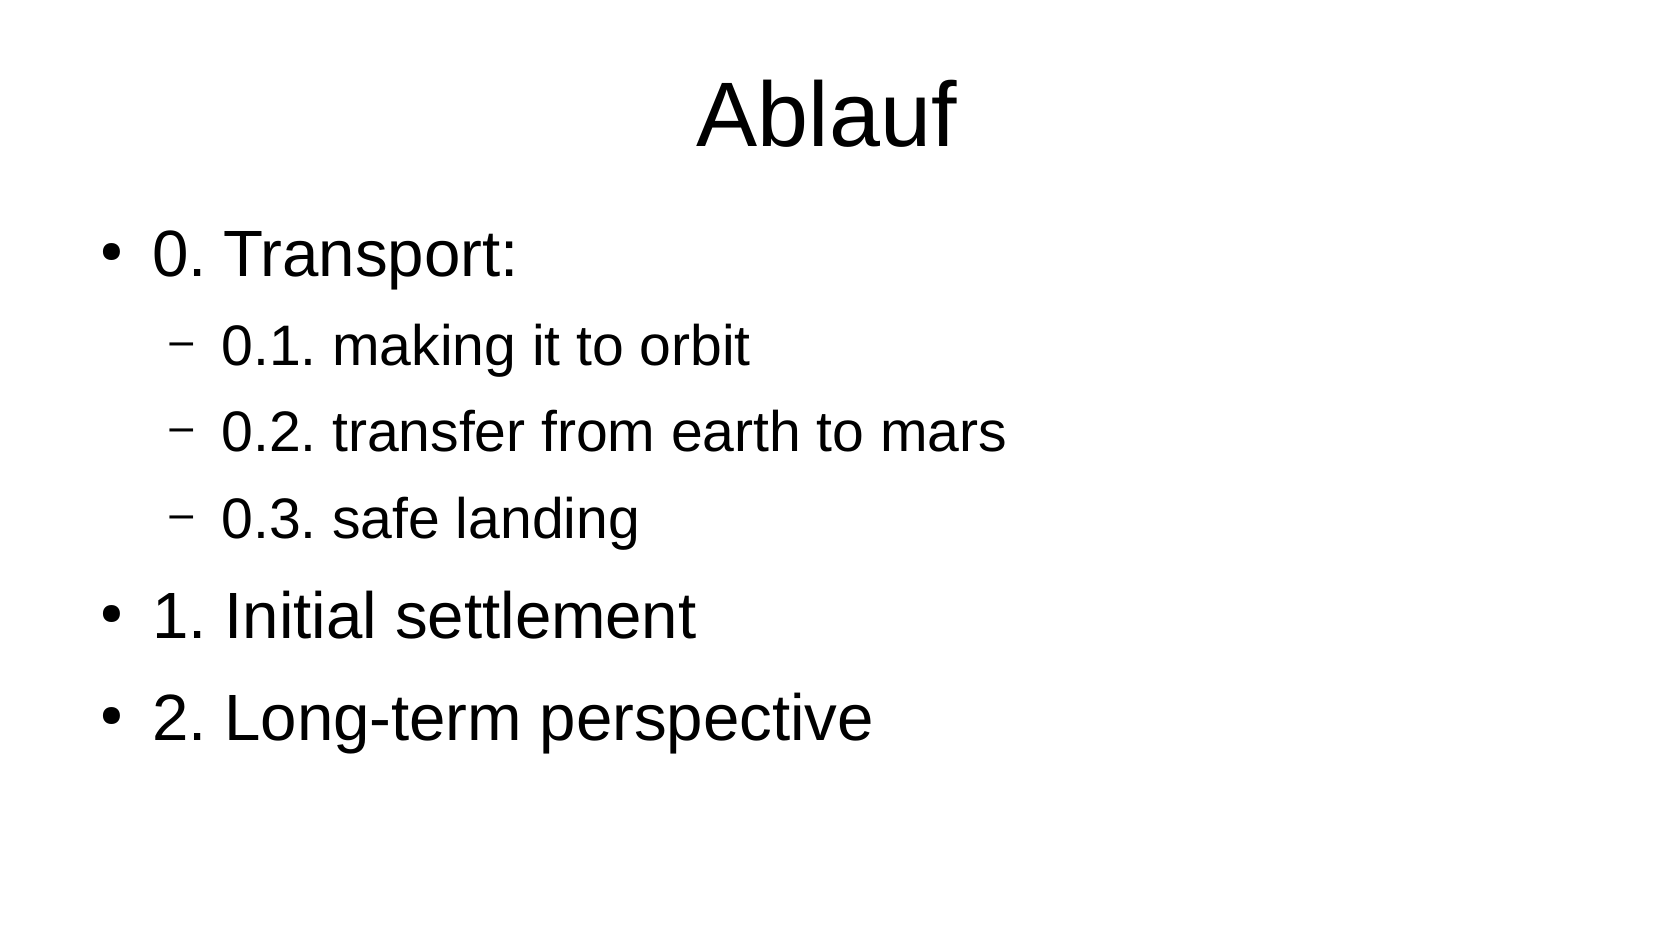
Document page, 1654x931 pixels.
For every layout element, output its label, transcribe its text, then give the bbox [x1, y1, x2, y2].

title Ablauf [82, 37, 1571, 193]
list 0. Transport: 0.1. making it to orbit 0.2. transfer from earth to mars 0.3. safe landing 1. Initial settlement 2. Long-term perspective [82, 217, 1571, 758]
